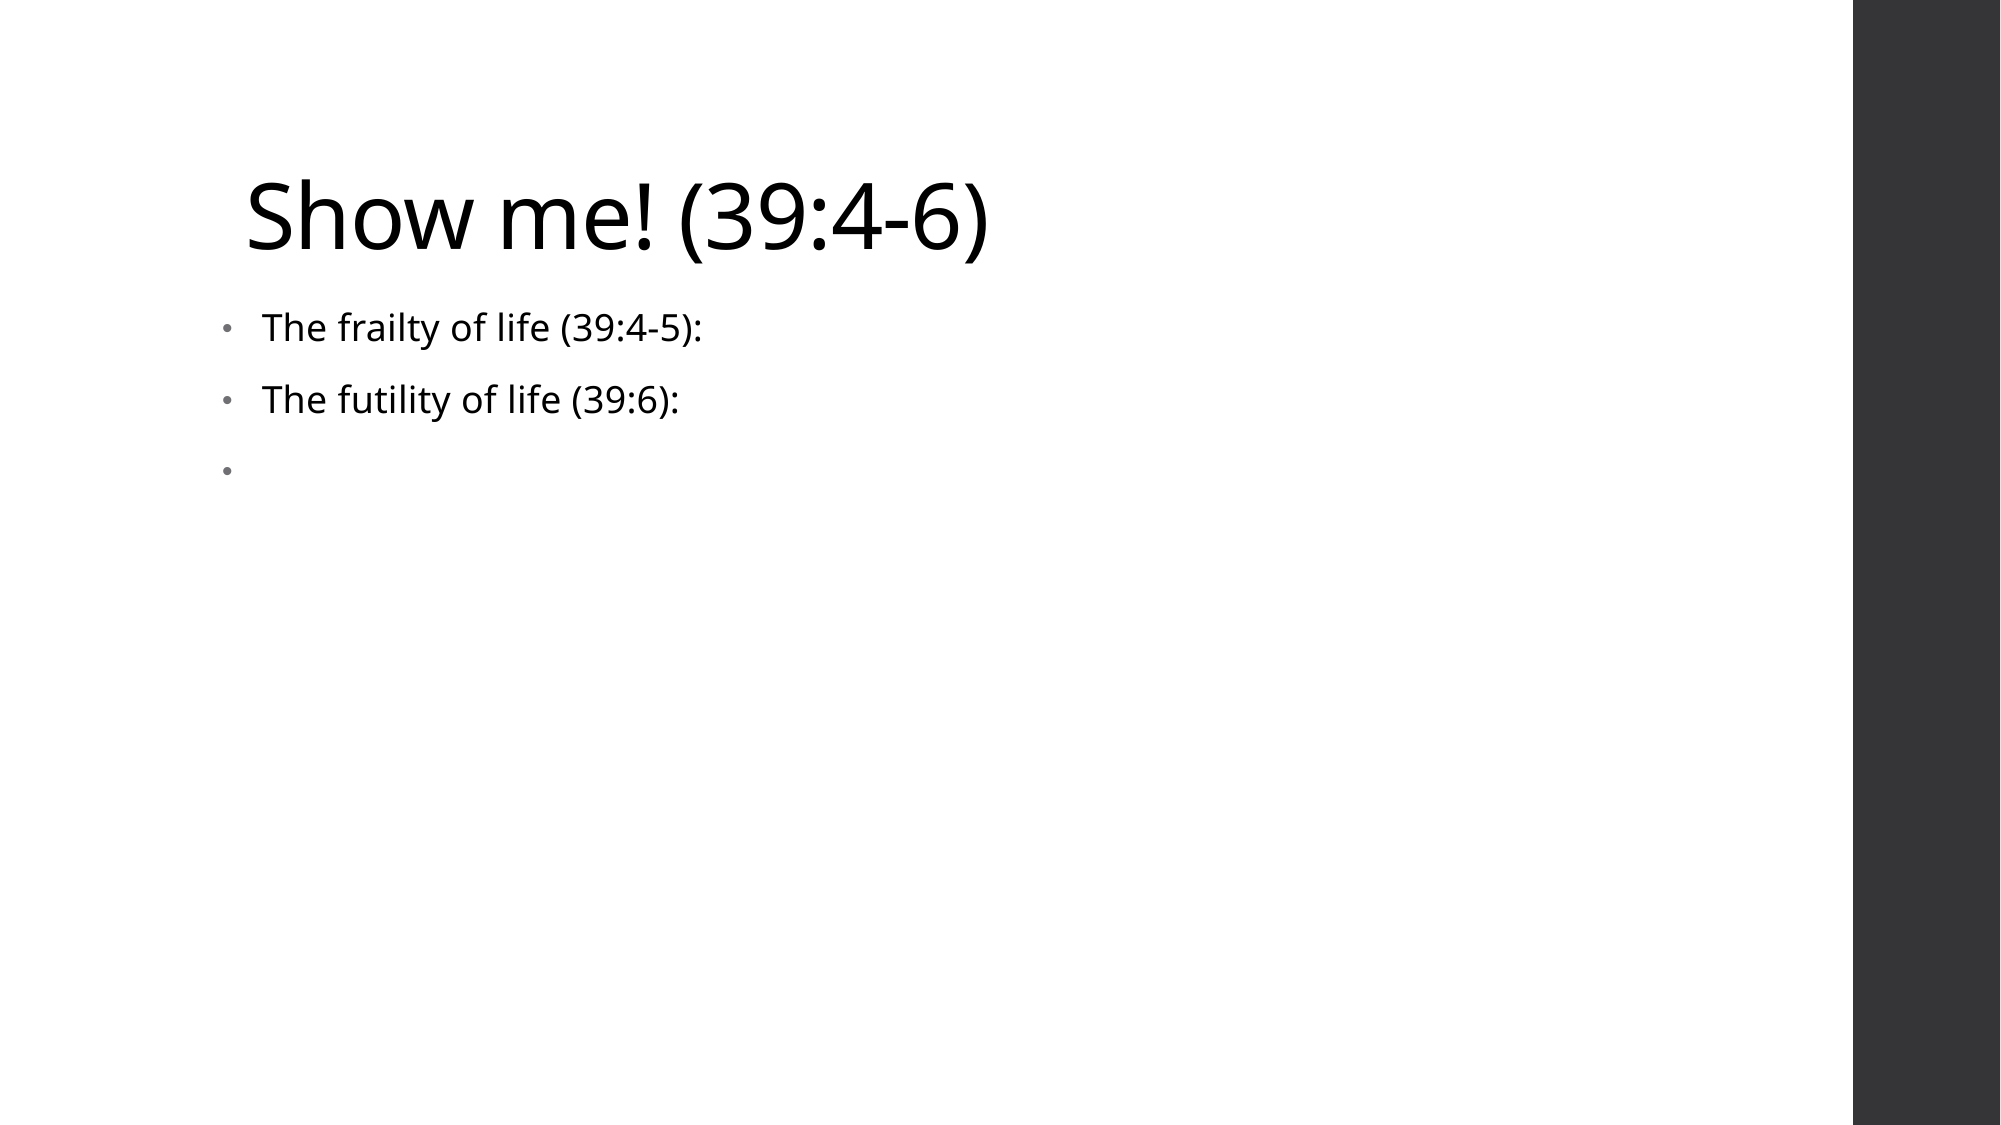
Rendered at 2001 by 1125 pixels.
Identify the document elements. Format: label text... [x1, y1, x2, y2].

list The frailty of life (39:4-5): The futility of life (39:6): [206, 299, 1617, 1014]
title Show me! (39:4-6) [206, 60, 1797, 278]
